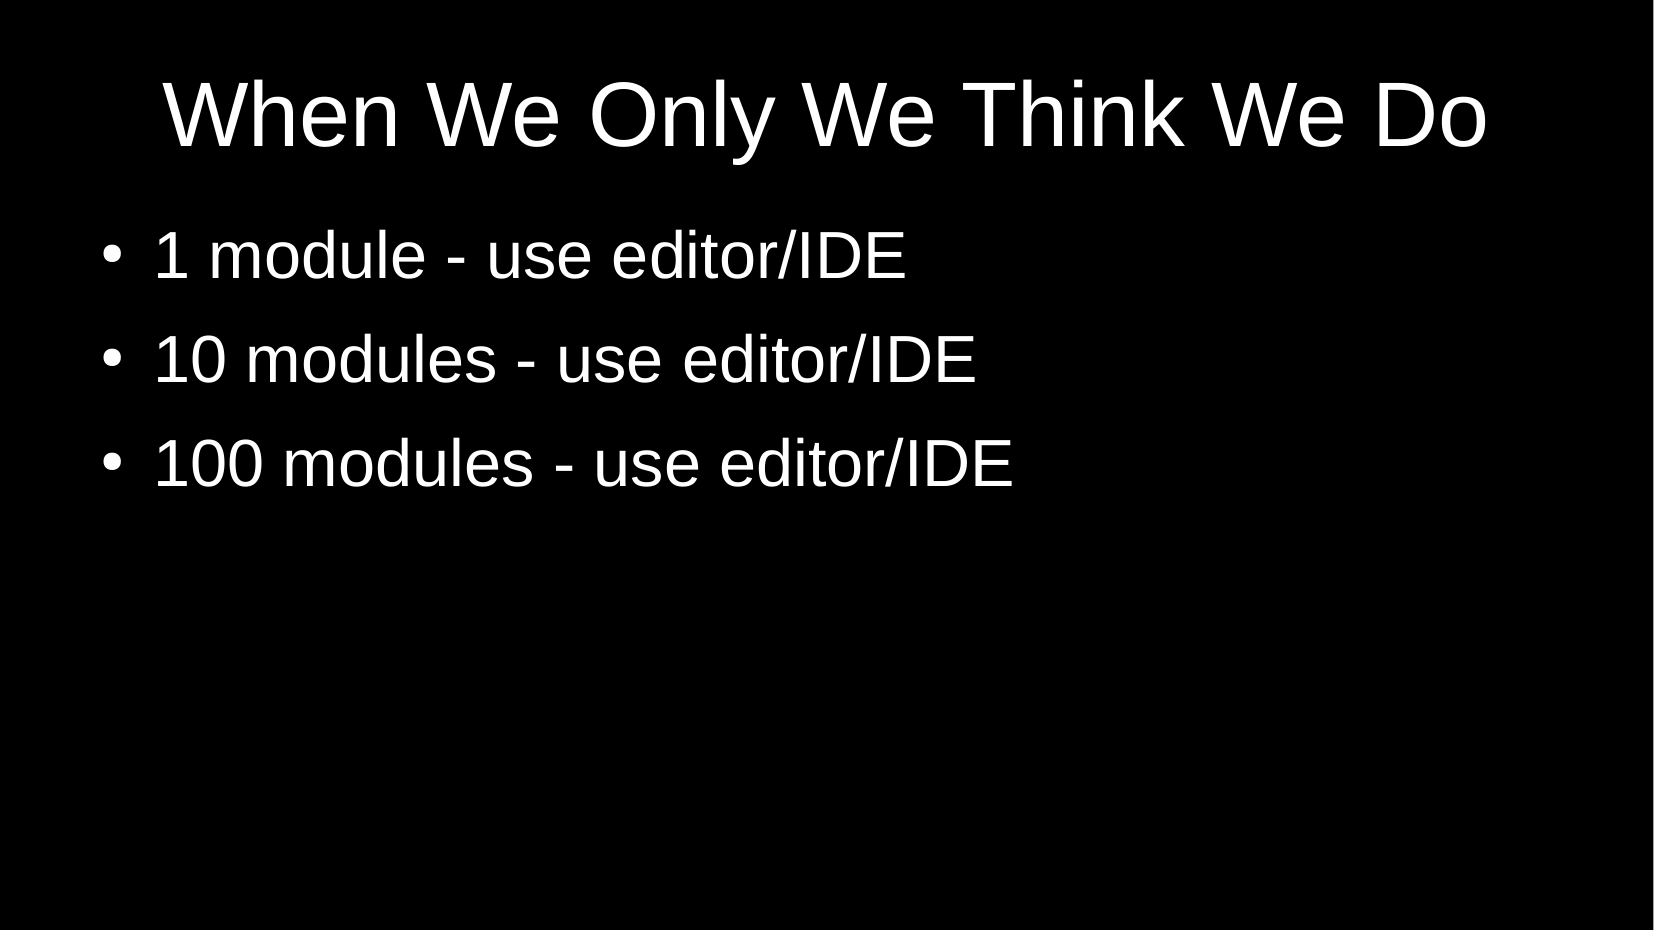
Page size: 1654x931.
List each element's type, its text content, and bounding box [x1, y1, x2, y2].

title When We Only We Think We Do [82, 37, 1571, 193]
list 1 module - use editor/IDE 10 modules - use editor/IDE 100 modules - use editor/IDE [82, 217, 1571, 758]
